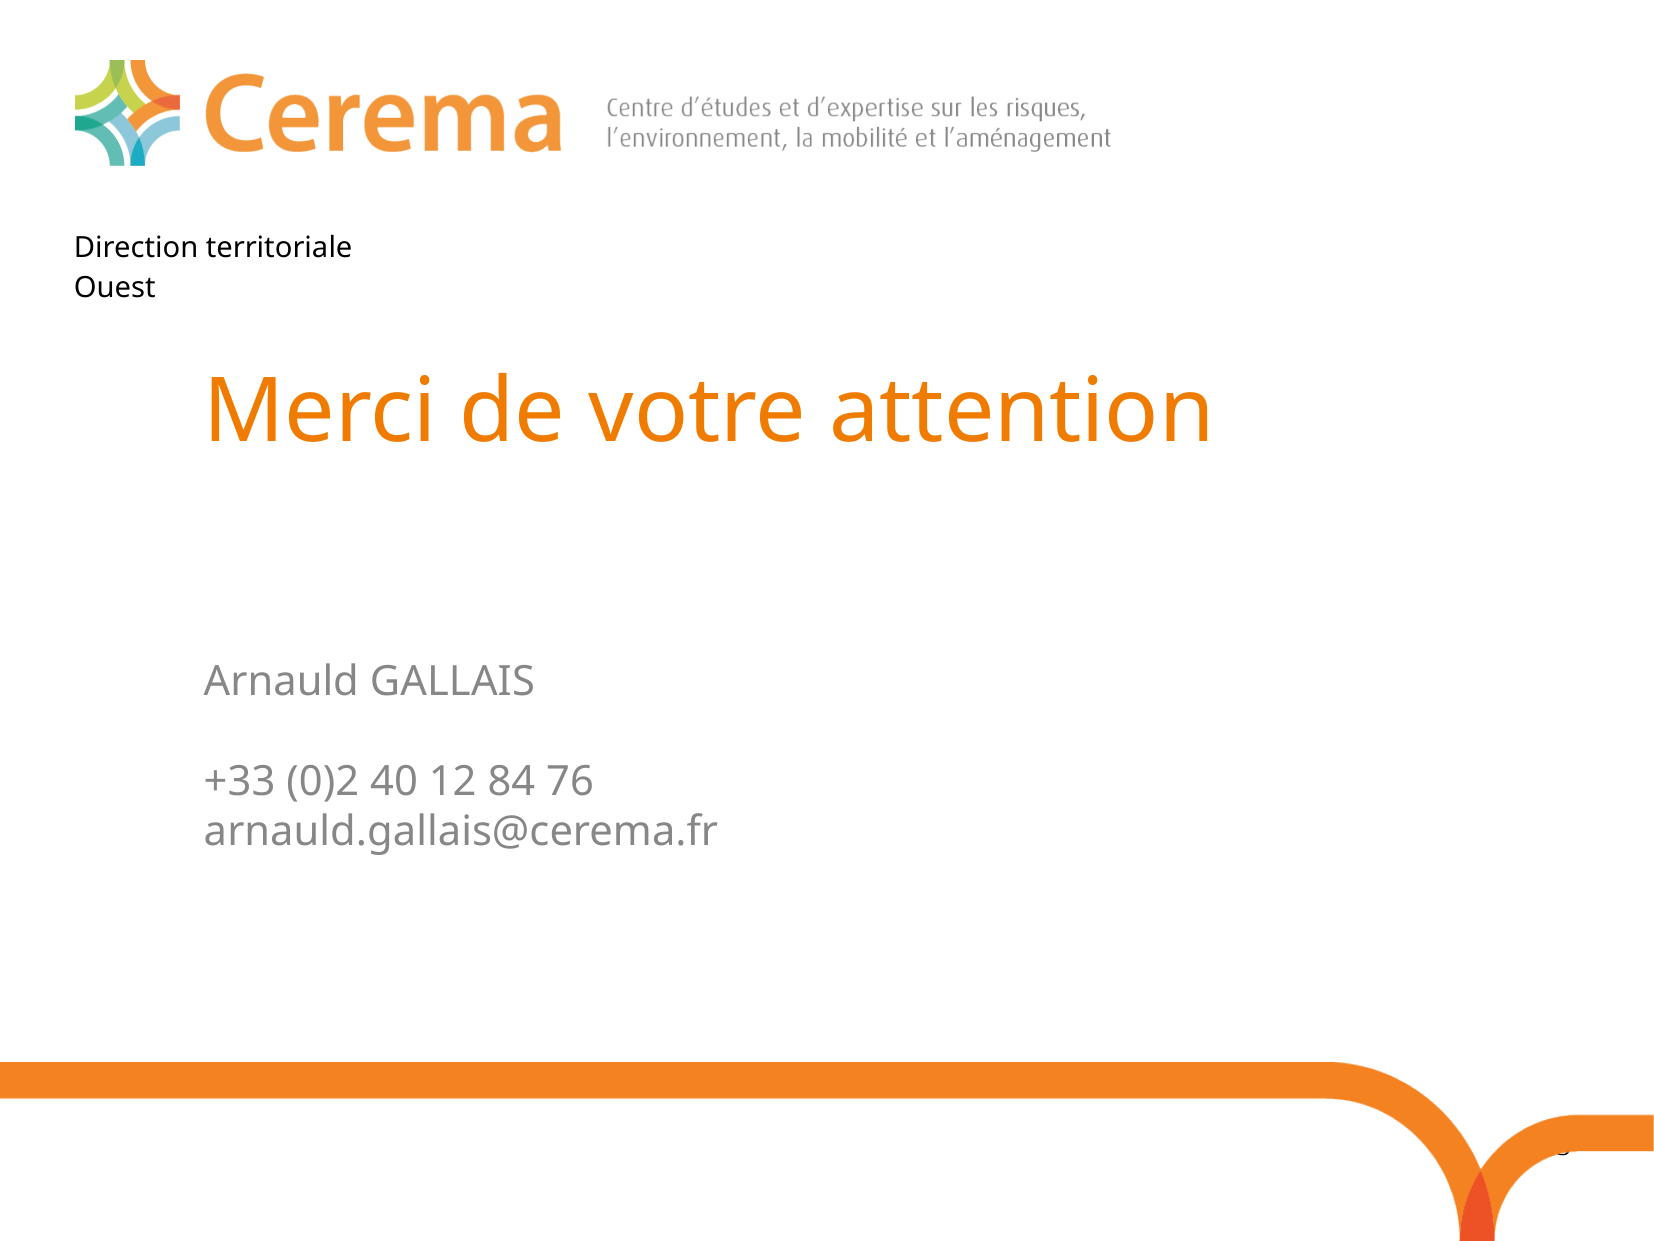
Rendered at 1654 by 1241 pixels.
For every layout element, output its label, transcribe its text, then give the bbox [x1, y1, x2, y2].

text_box Arnauld GALLAIS +33 (0)2 40 12 84 76 arnauld.gallais@cerema.fr [188, 646, 1477, 862]
picture [0, 1062, 1654, 1241]
picture [75, 60, 1111, 166]
text_box Merci de votre attention [188, 365, 1465, 467]
